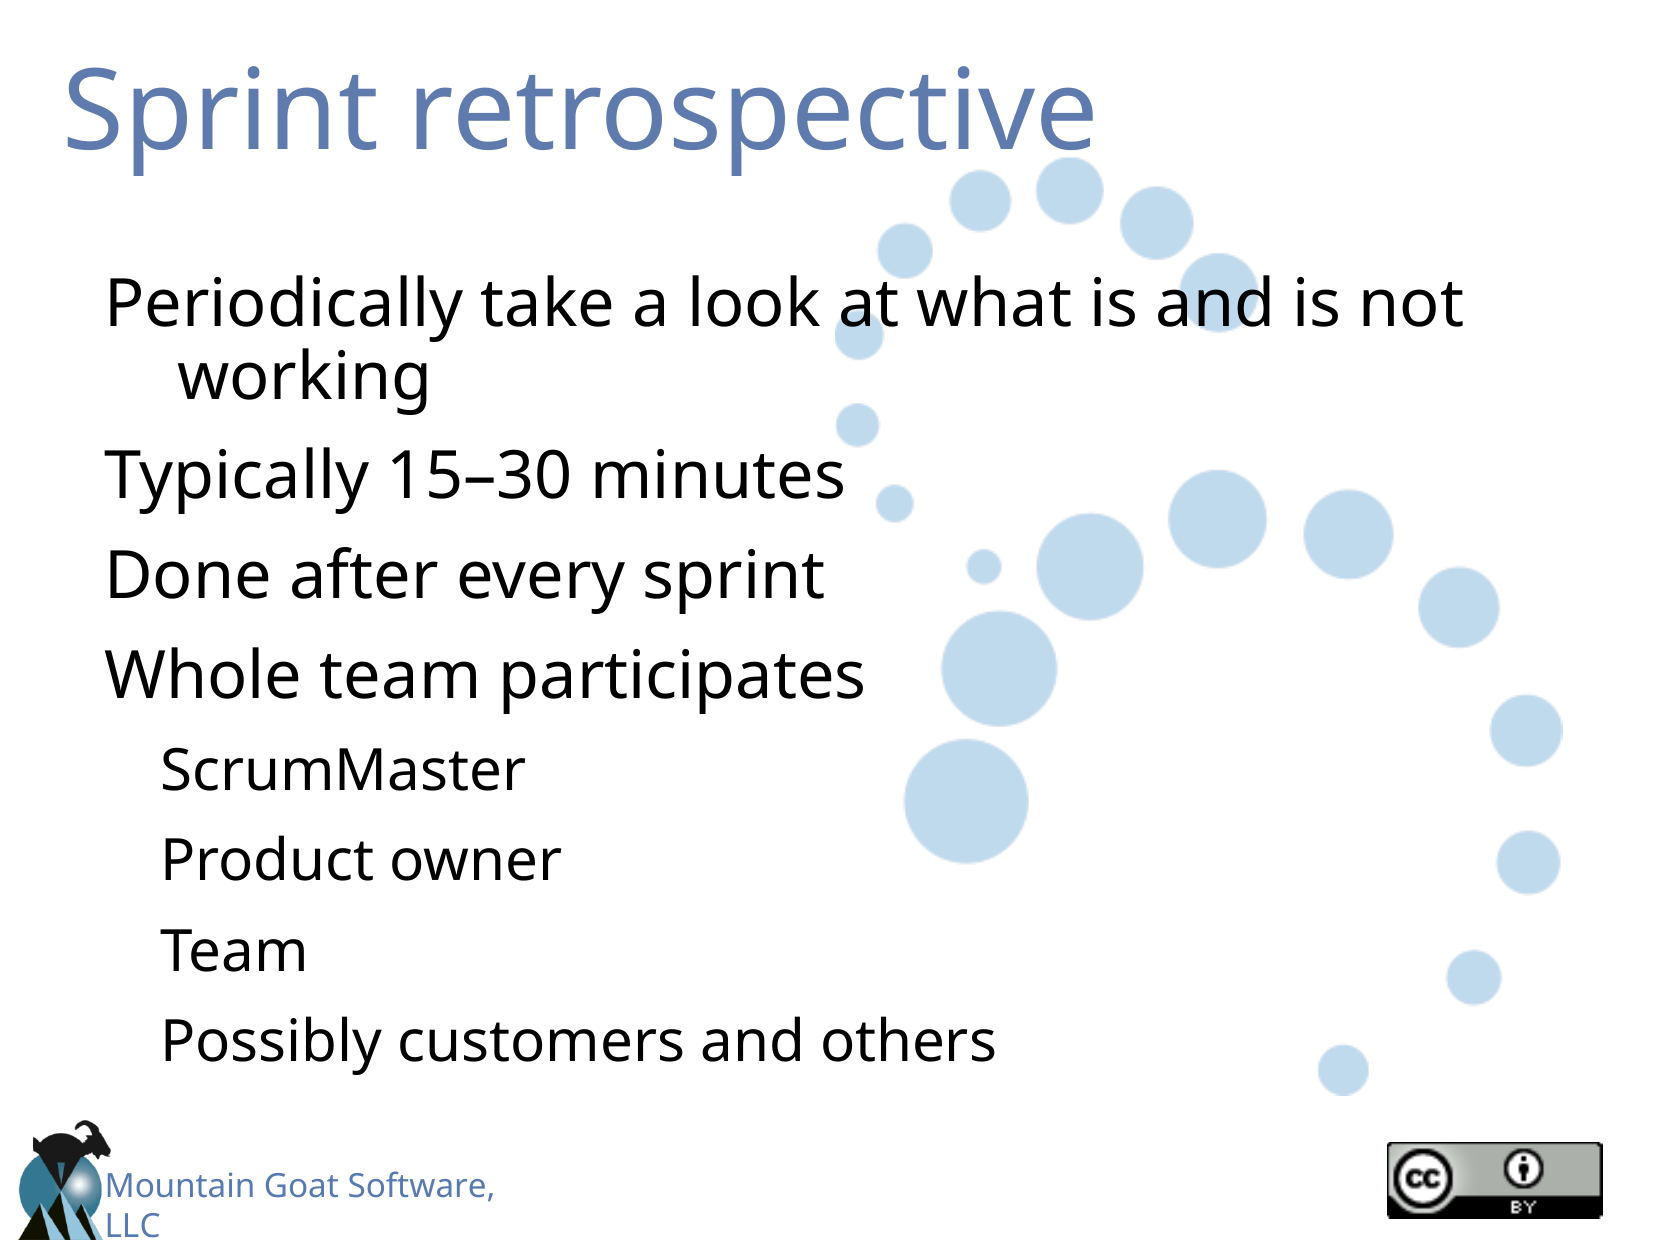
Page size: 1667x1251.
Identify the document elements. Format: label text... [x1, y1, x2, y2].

picture [18, 1120, 111, 1240]
picture [1387, 1151, 1603, 1219]
picture [835, 194, 1563, 262]
list Periodically take a look at what is and is not working Typically 15–30 minutes Done after every sprint Whole team participates ScrumMaster Product owner Team Possibly customers and others [56, 262, 1609, 1151]
title Sprint retrospective [56, 18, 1609, 194]
